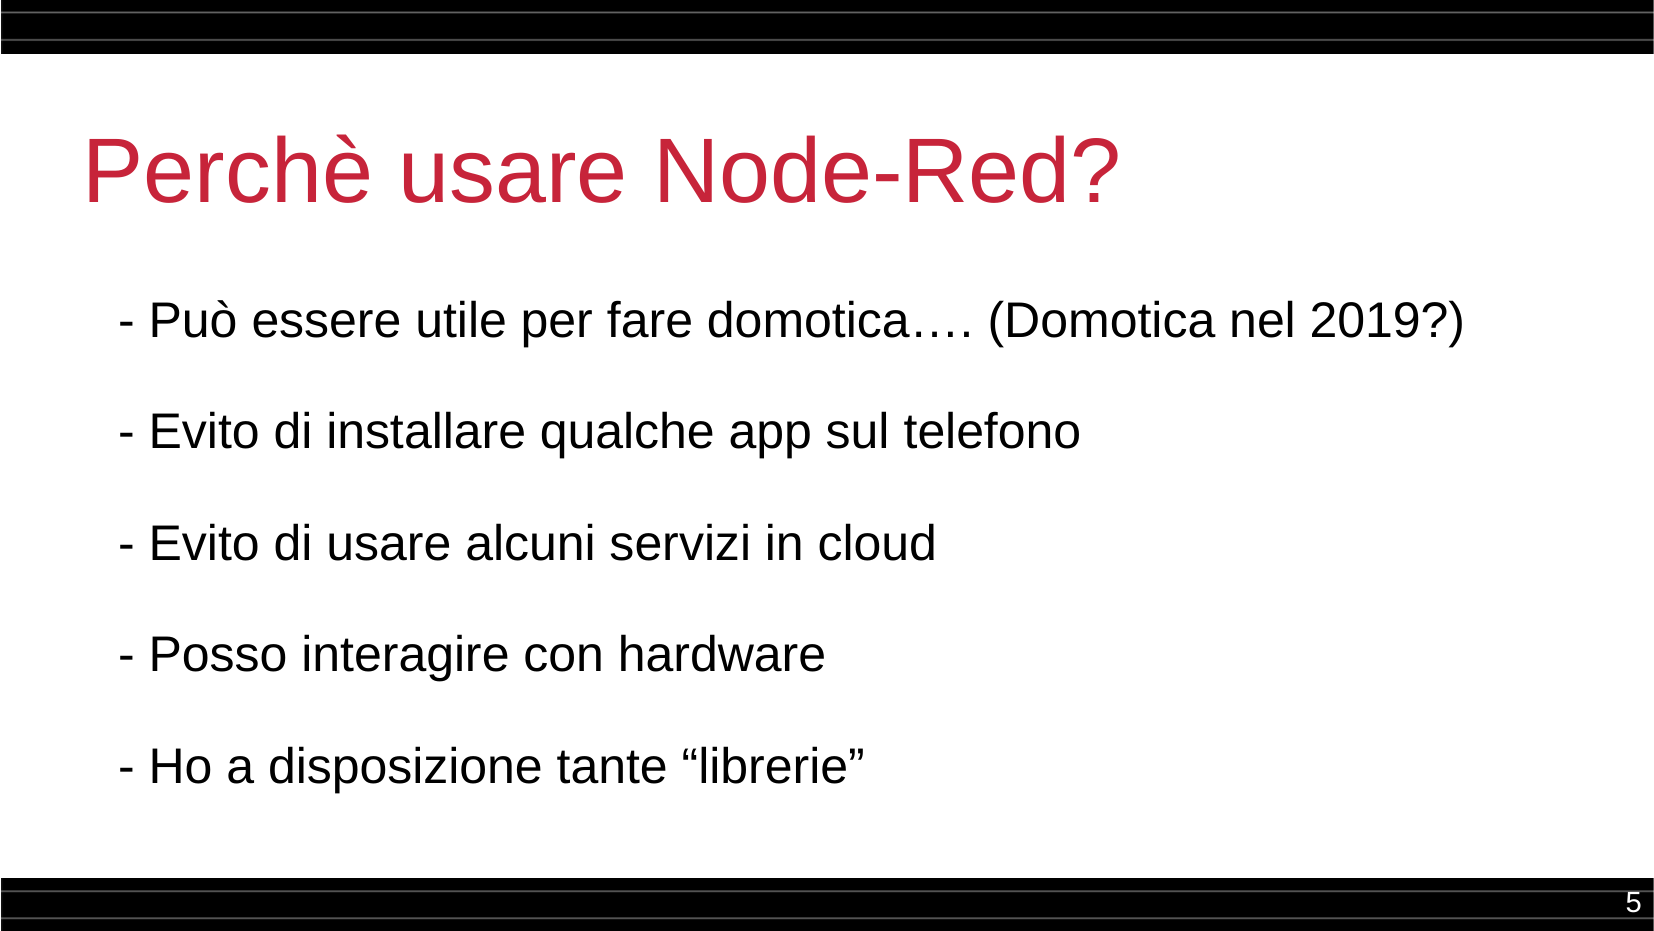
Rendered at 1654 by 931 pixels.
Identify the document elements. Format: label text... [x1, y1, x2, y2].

list - Può essere utile per fare domotica…. (Domotica nel 2019?) - Evito di installare qualche app sul telefono - Evito di usare alcuni servizi in cloud - Posso interagire con hardware - Ho a disposizione tante “librerie” [82, 236, 1571, 851]
picture [1, 0, 1654, 54]
picture [1, 878, 1654, 931]
title Perchè usare Node-Red? [82, 92, 1571, 236]
